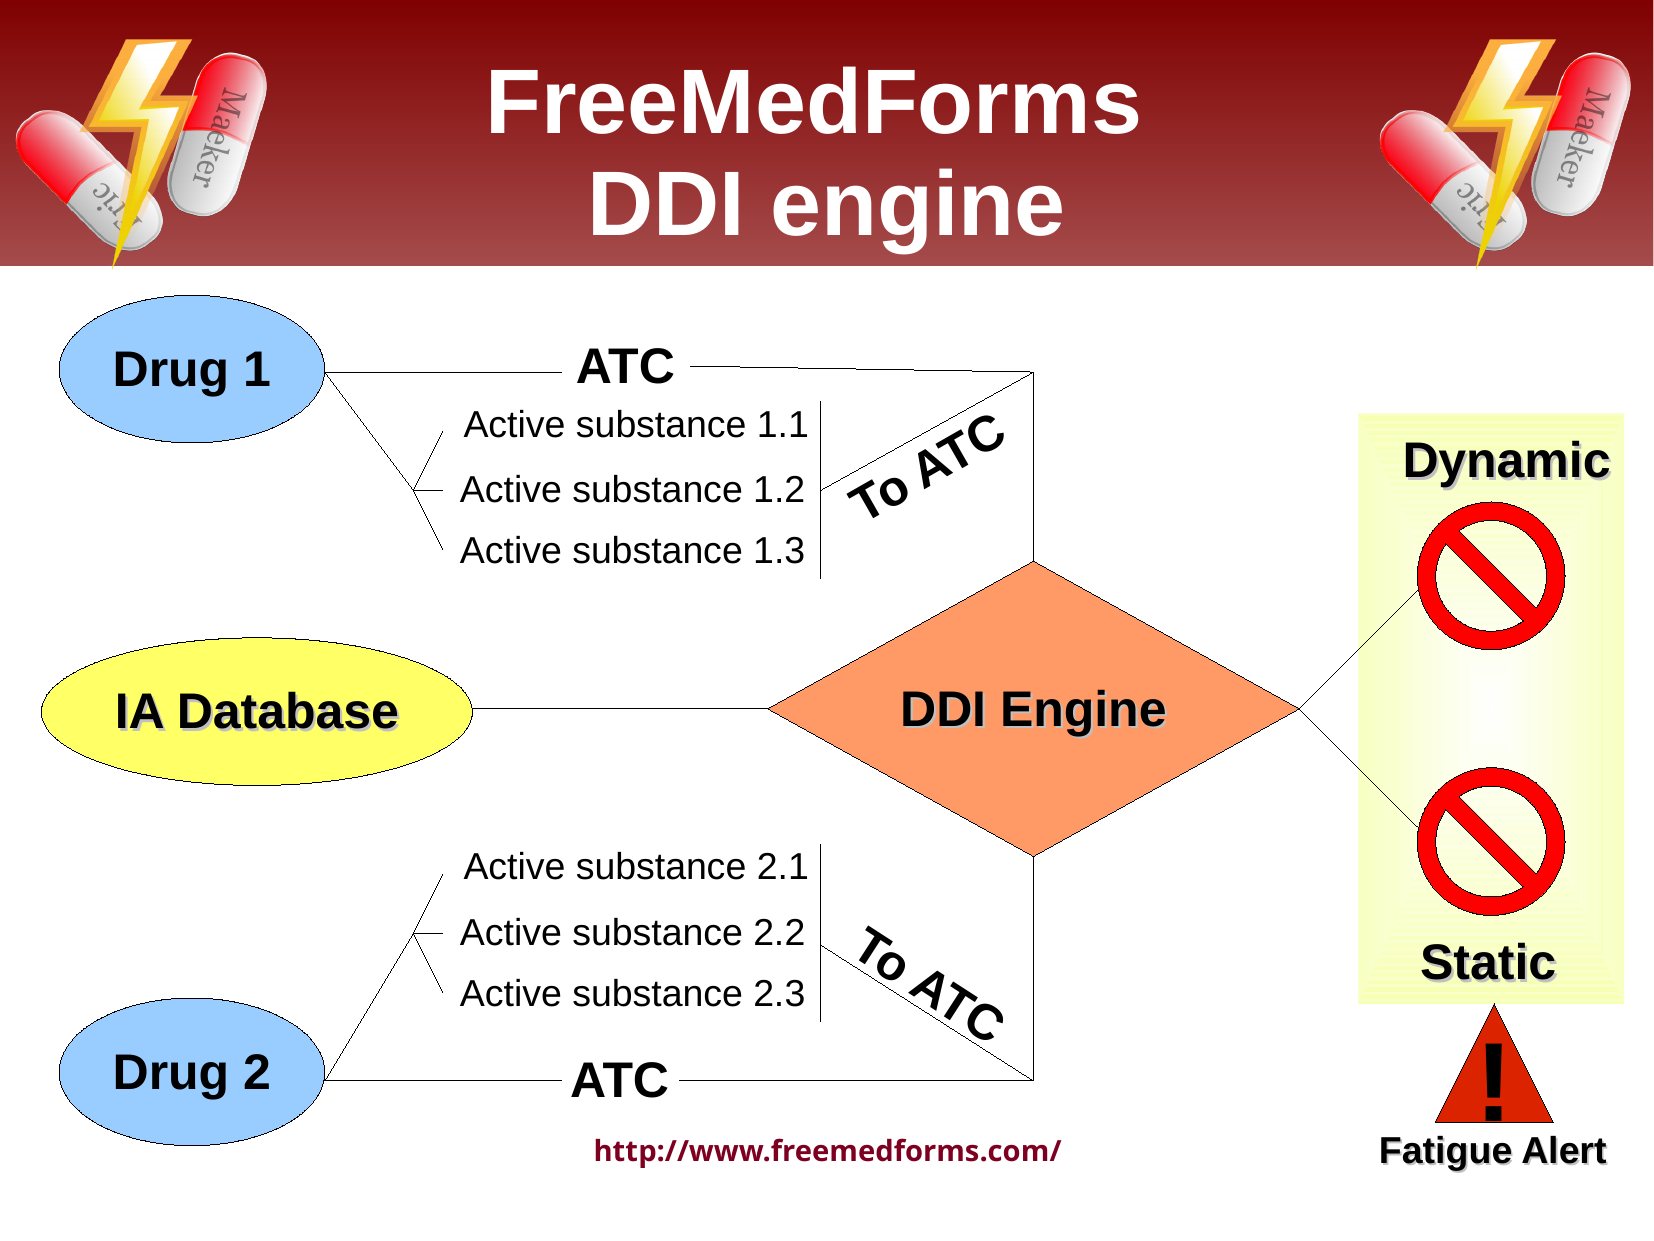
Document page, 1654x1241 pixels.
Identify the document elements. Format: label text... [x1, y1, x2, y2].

text_box IA Database [41, 637, 473, 786]
text_box Active substance 1.1 [448, 395, 825, 453]
text_box ATC [561, 330, 690, 395]
text_box DDI Engine [768, 561, 1299, 857]
text_box Active substance 1.3 [445, 521, 820, 579]
text_box Active substance 1.2 [445, 460, 820, 518]
text_box ! [1435, 1003, 1554, 1122]
text_box Active substance 2.2 [445, 903, 820, 961]
text_box ATC [555, 1045, 684, 1116]
text_box Active substance 2.3 [445, 964, 820, 1022]
text_box Drug 2 [59, 998, 325, 1146]
title FreeMedForms DDI engine [295, 49, 1359, 257]
text_box [1358, 413, 1625, 1004]
text_box Fatigue Alert [1364, 1122, 1622, 1182]
text_box Active substance 2.1 [448, 838, 825, 896]
text_box To ATC [824, 387, 1032, 548]
text_box Static [1405, 927, 1572, 998]
text_box To ATC [818, 902, 1067, 1106]
picture [1364, 29, 1635, 273]
picture [0, 29, 271, 273]
text_box Dynamic [1387, 425, 1626, 496]
text_box Drug 1 [59, 295, 325, 443]
